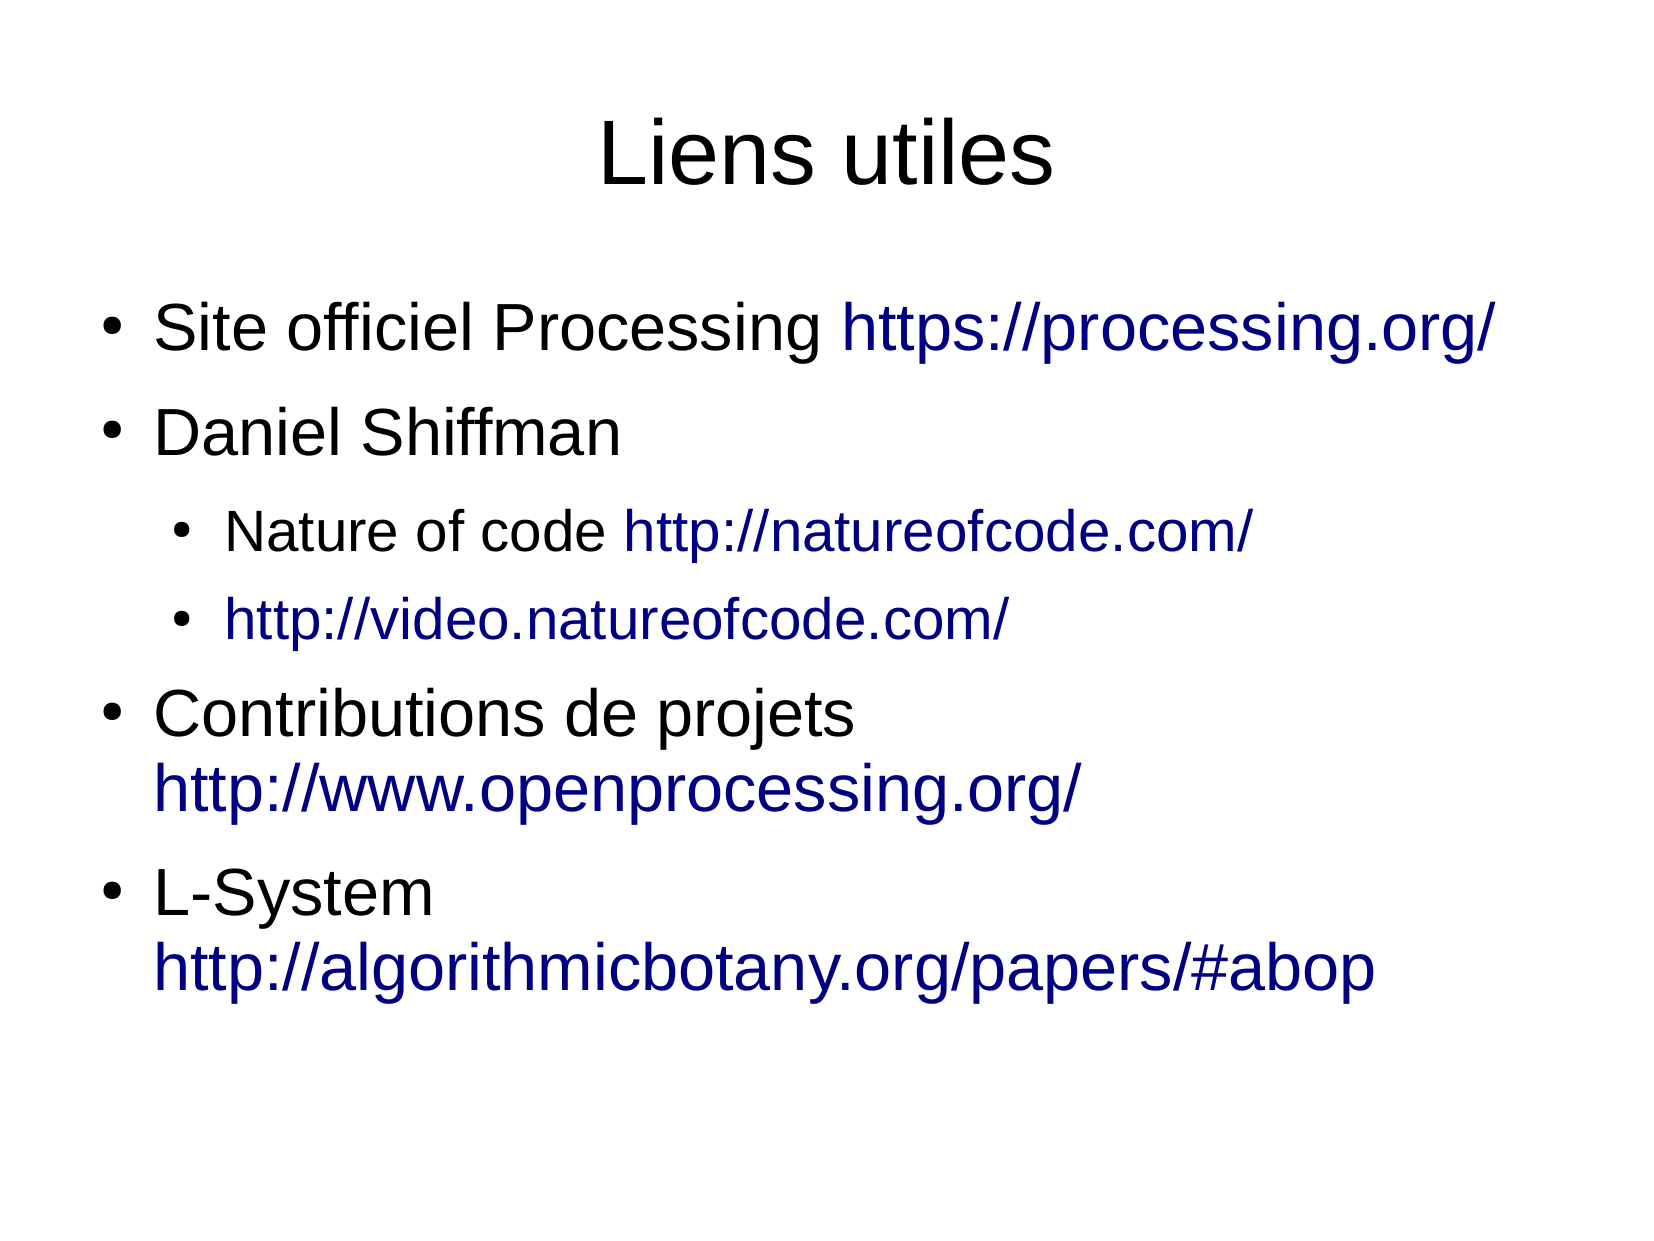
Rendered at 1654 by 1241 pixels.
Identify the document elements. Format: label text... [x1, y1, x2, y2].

title Liens utiles [82, 49, 1571, 257]
list Site officiel Processing https://processing.org/ Daniel Shiffman Nature of code http://natureofcode.com/ http://video.natureofcode.com/ Contributions de projets http://www.openprocessing.org/ L-System http://algorithmicbotany.org/papers/#abop [82, 290, 1571, 1109]
